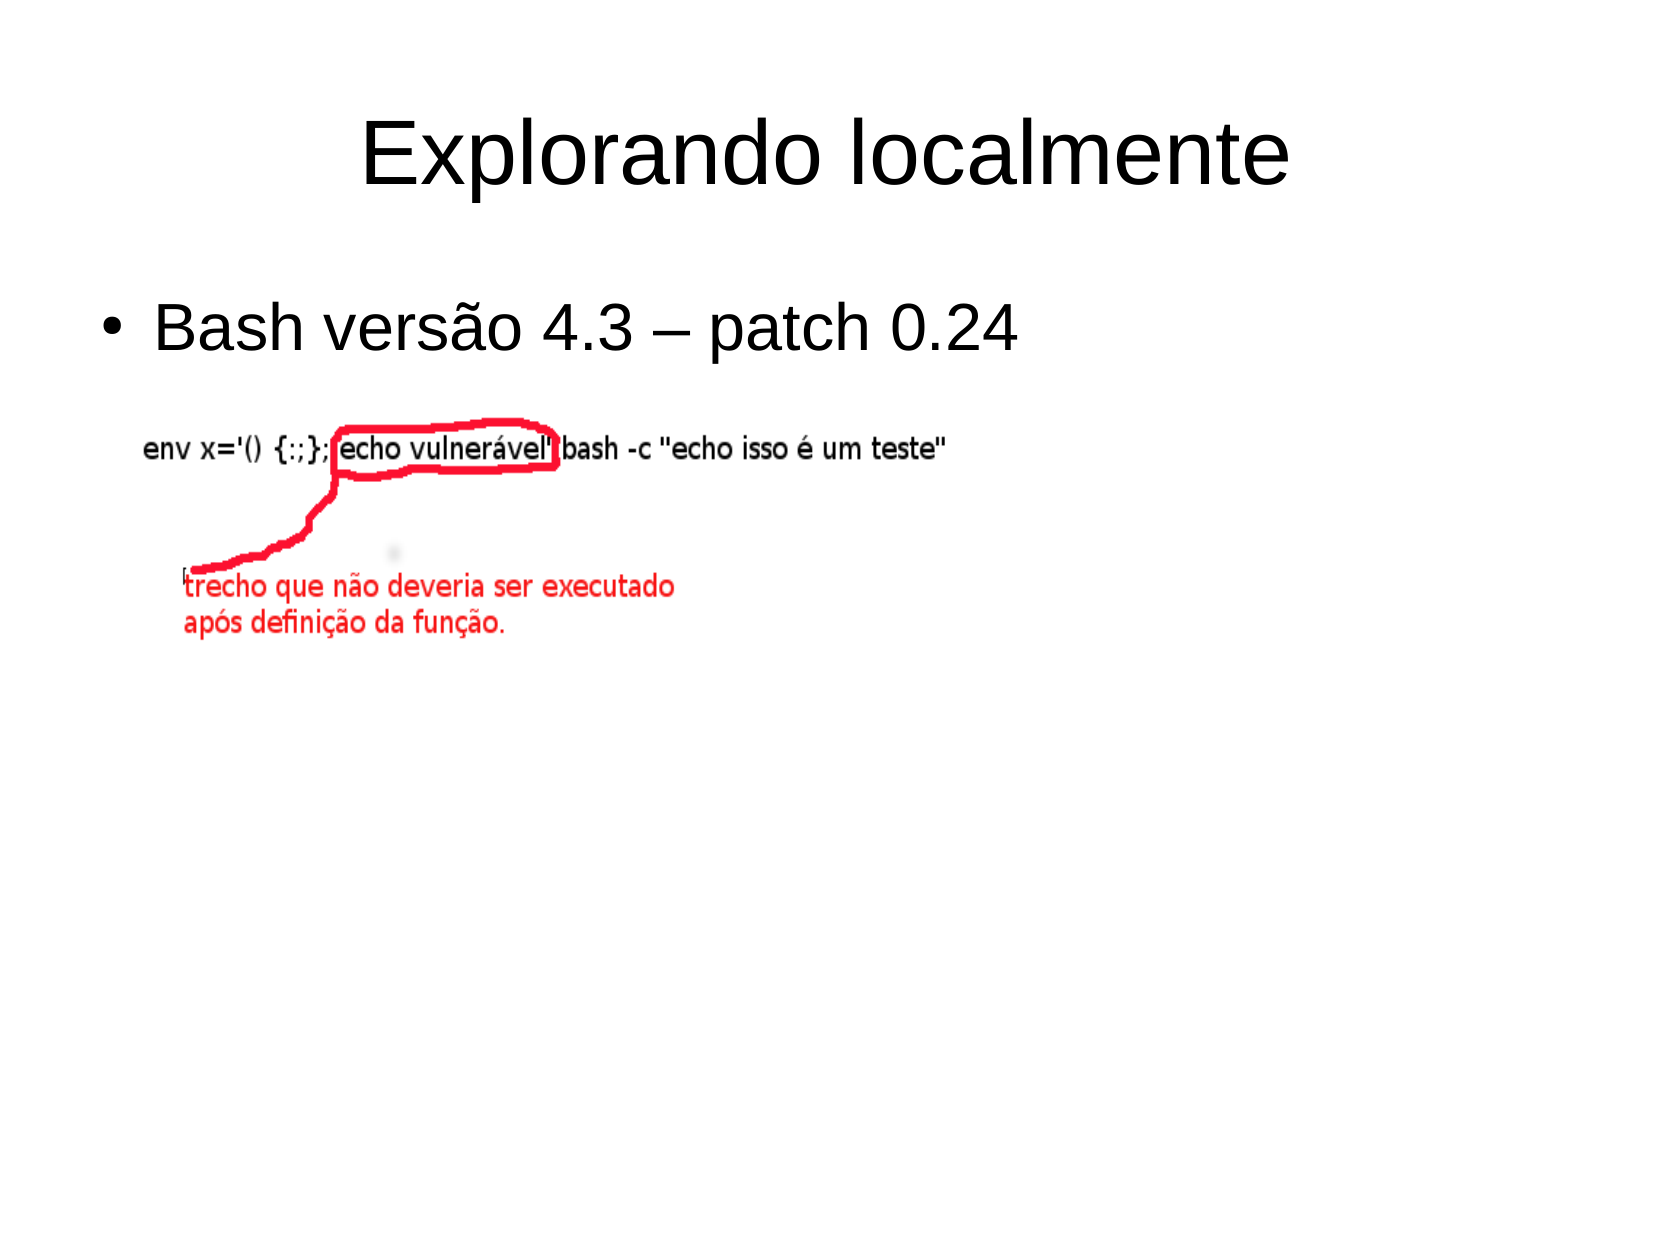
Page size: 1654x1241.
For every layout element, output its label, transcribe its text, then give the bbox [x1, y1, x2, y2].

list Bash versão 4.3 – patch 0.24 [82, 290, 1571, 1010]
title Explorando localmente [82, 49, 1571, 257]
picture [96, 377, 1028, 721]
